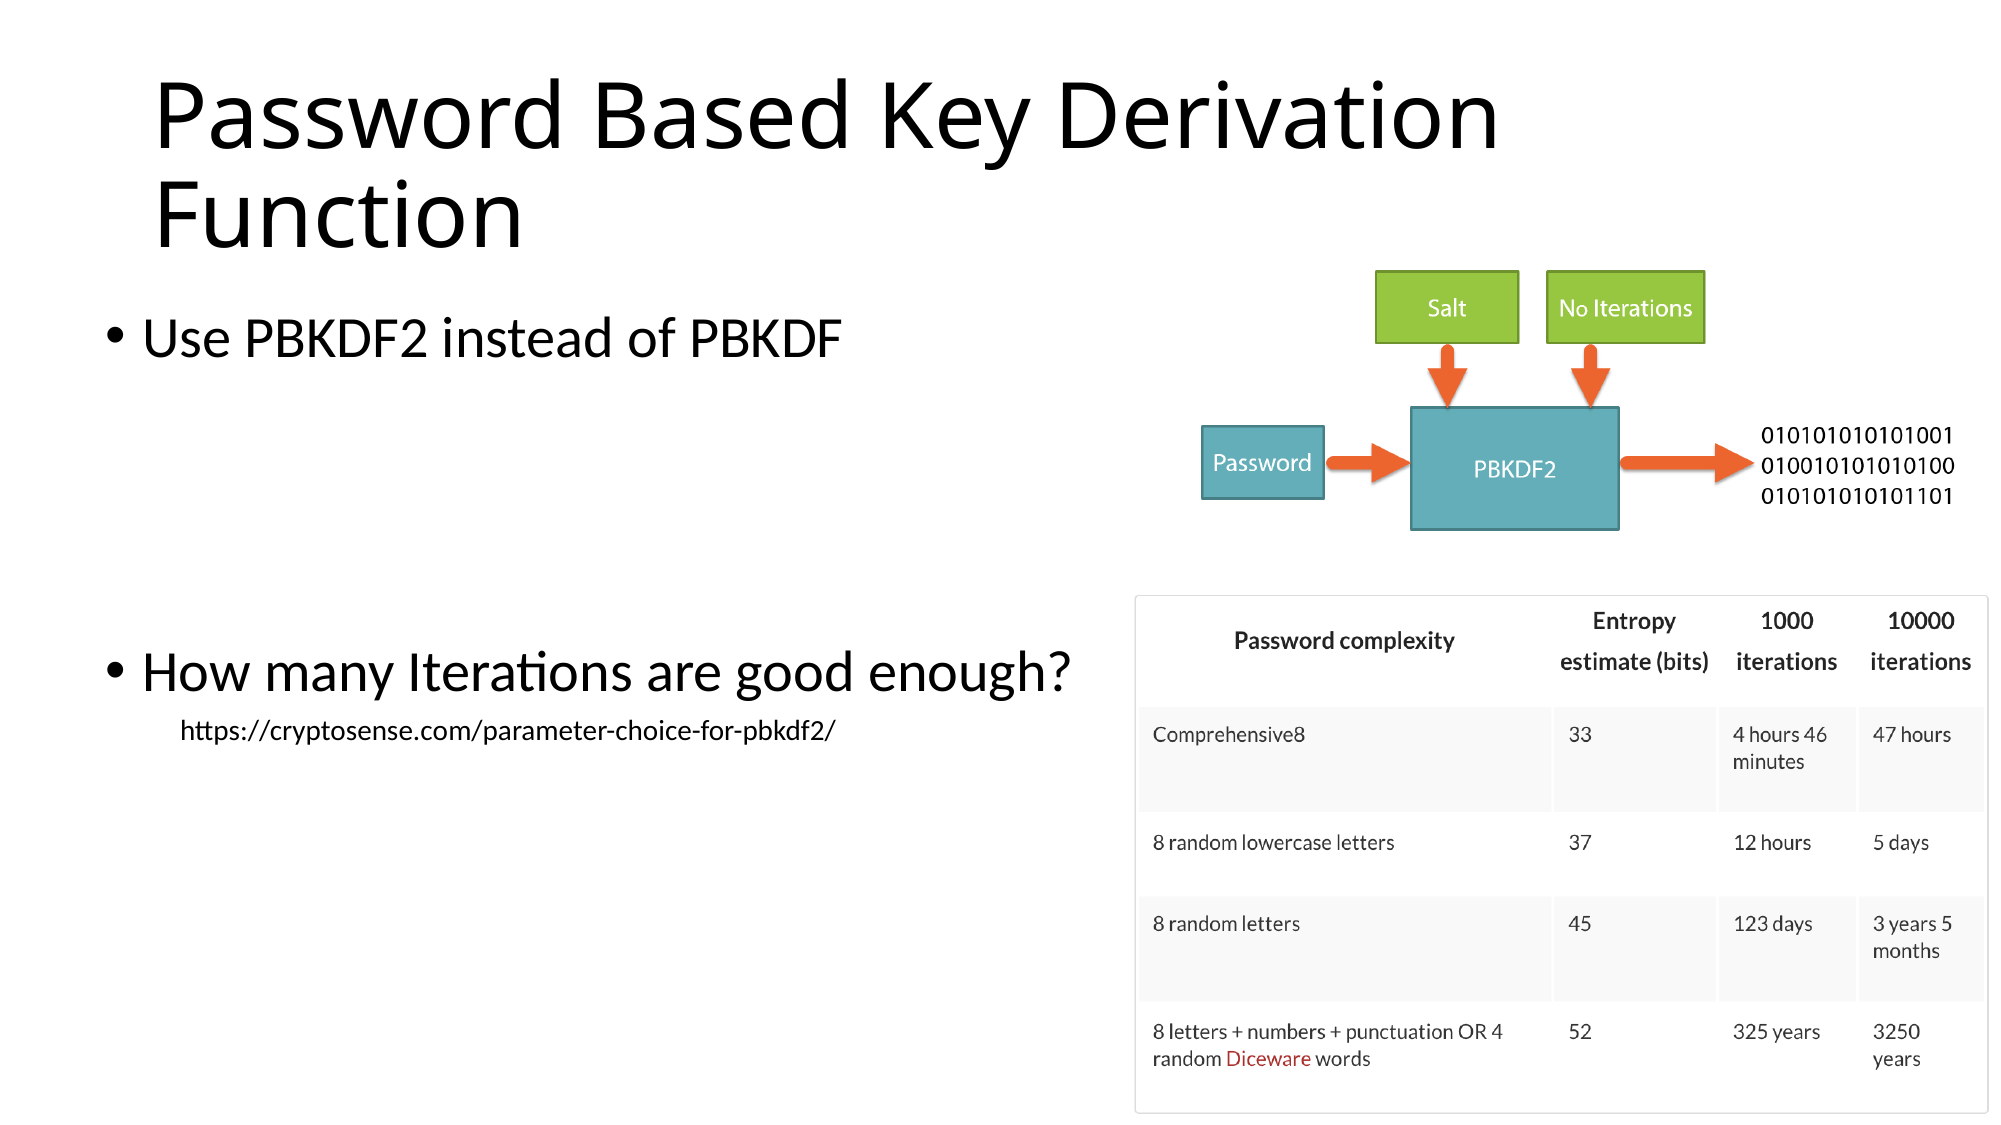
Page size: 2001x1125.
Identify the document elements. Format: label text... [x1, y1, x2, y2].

picture [1157, 239, 1975, 562]
picture [1124, 583, 2000, 1125]
list Use PBKDF2 instead of PBKDF How many Iterations are good enough? https://cryptosense.com/parameter-choice-for-pbkdf2/ [90, 299, 1863, 1014]
title Password Based Key Derivation Function [137, 59, 1863, 278]
